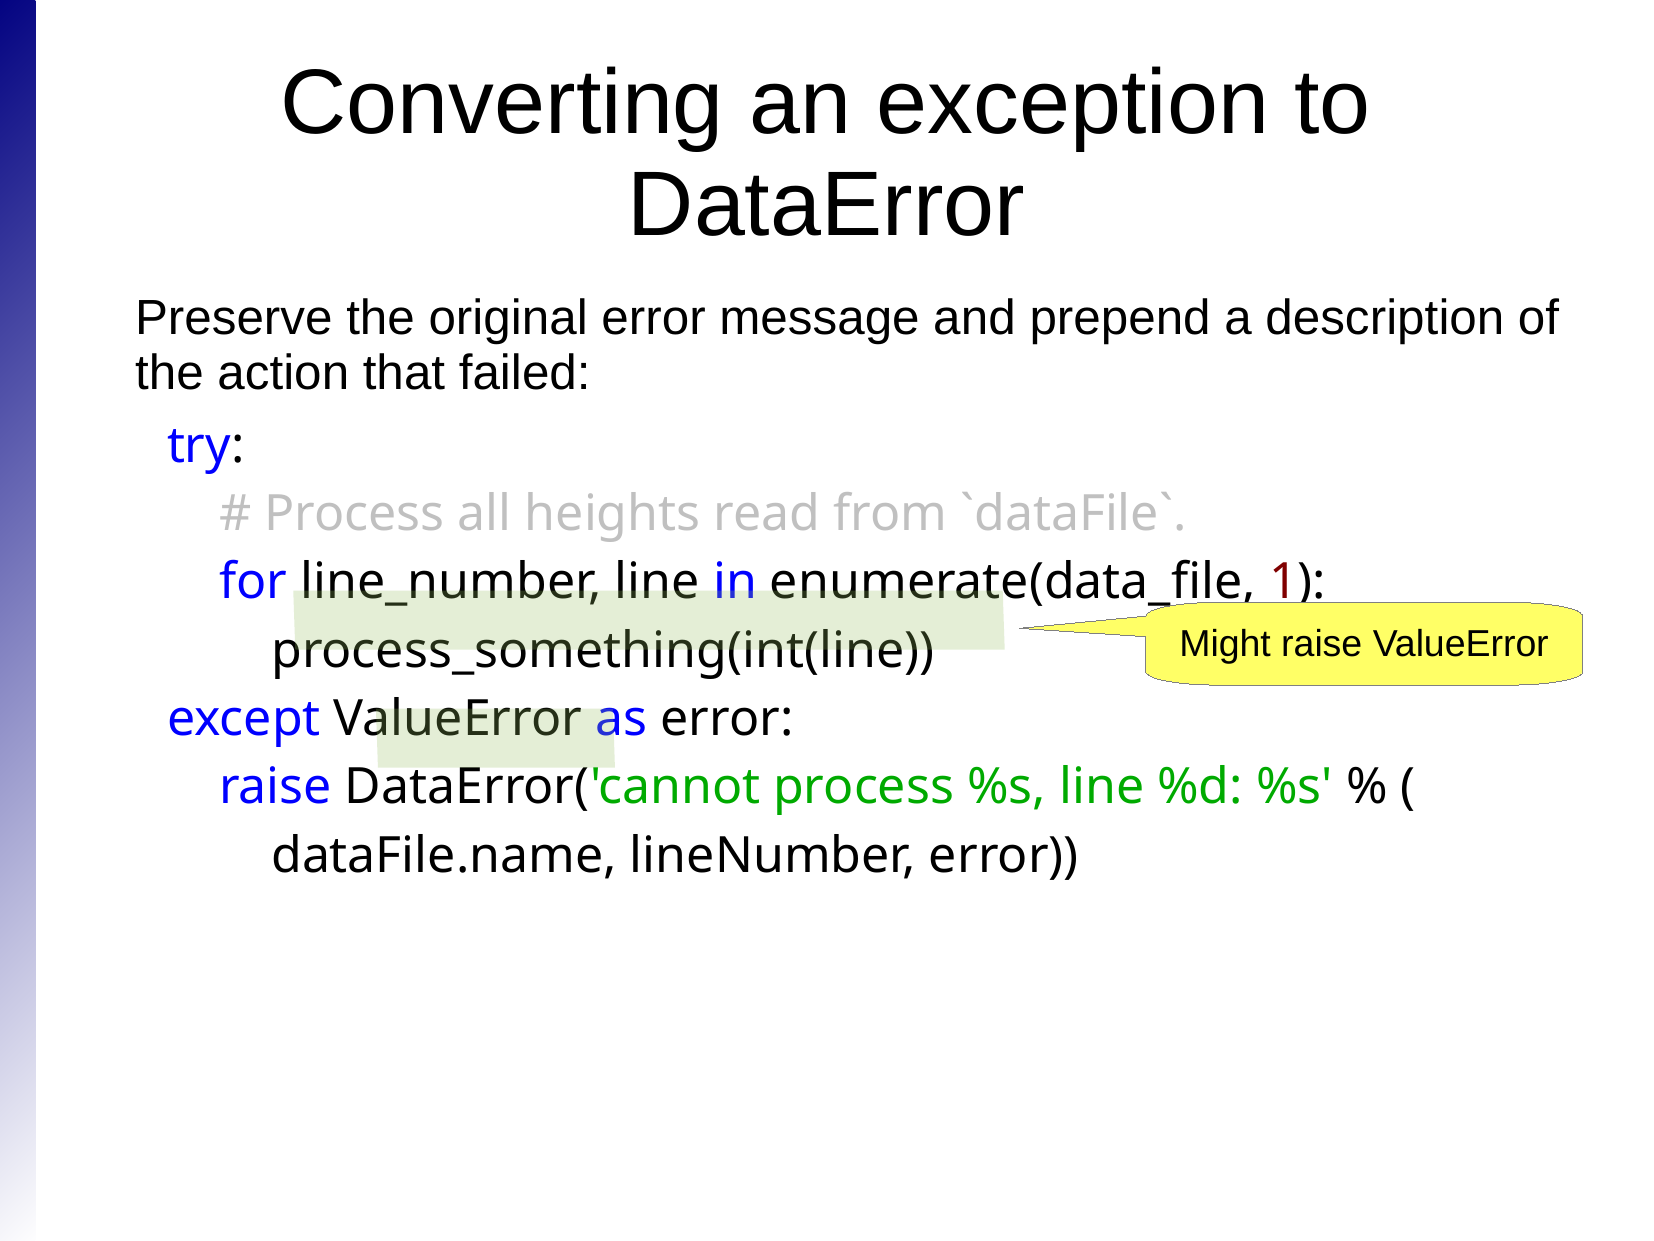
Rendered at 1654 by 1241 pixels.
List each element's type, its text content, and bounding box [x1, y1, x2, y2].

list Preserve the original error message and prepend a description of the action that failed: [82, 290, 1571, 402]
text_box [375, 708, 615, 768]
text_box Might raise ValueError [1019, 602, 1583, 686]
title Converting an exception to DataError [82, 49, 1571, 257]
text_box [293, 590, 1005, 650]
text_box try: # Process all heights read from `dataFile`. for line_number, line in enumerate(data_file, 1): process_something(int(line)) except ValueError as error: raise DataError('cannot process %s, line %d: %s' % ( dataFile.name, lineNumber, error)) [100, 401, 1565, 941]
